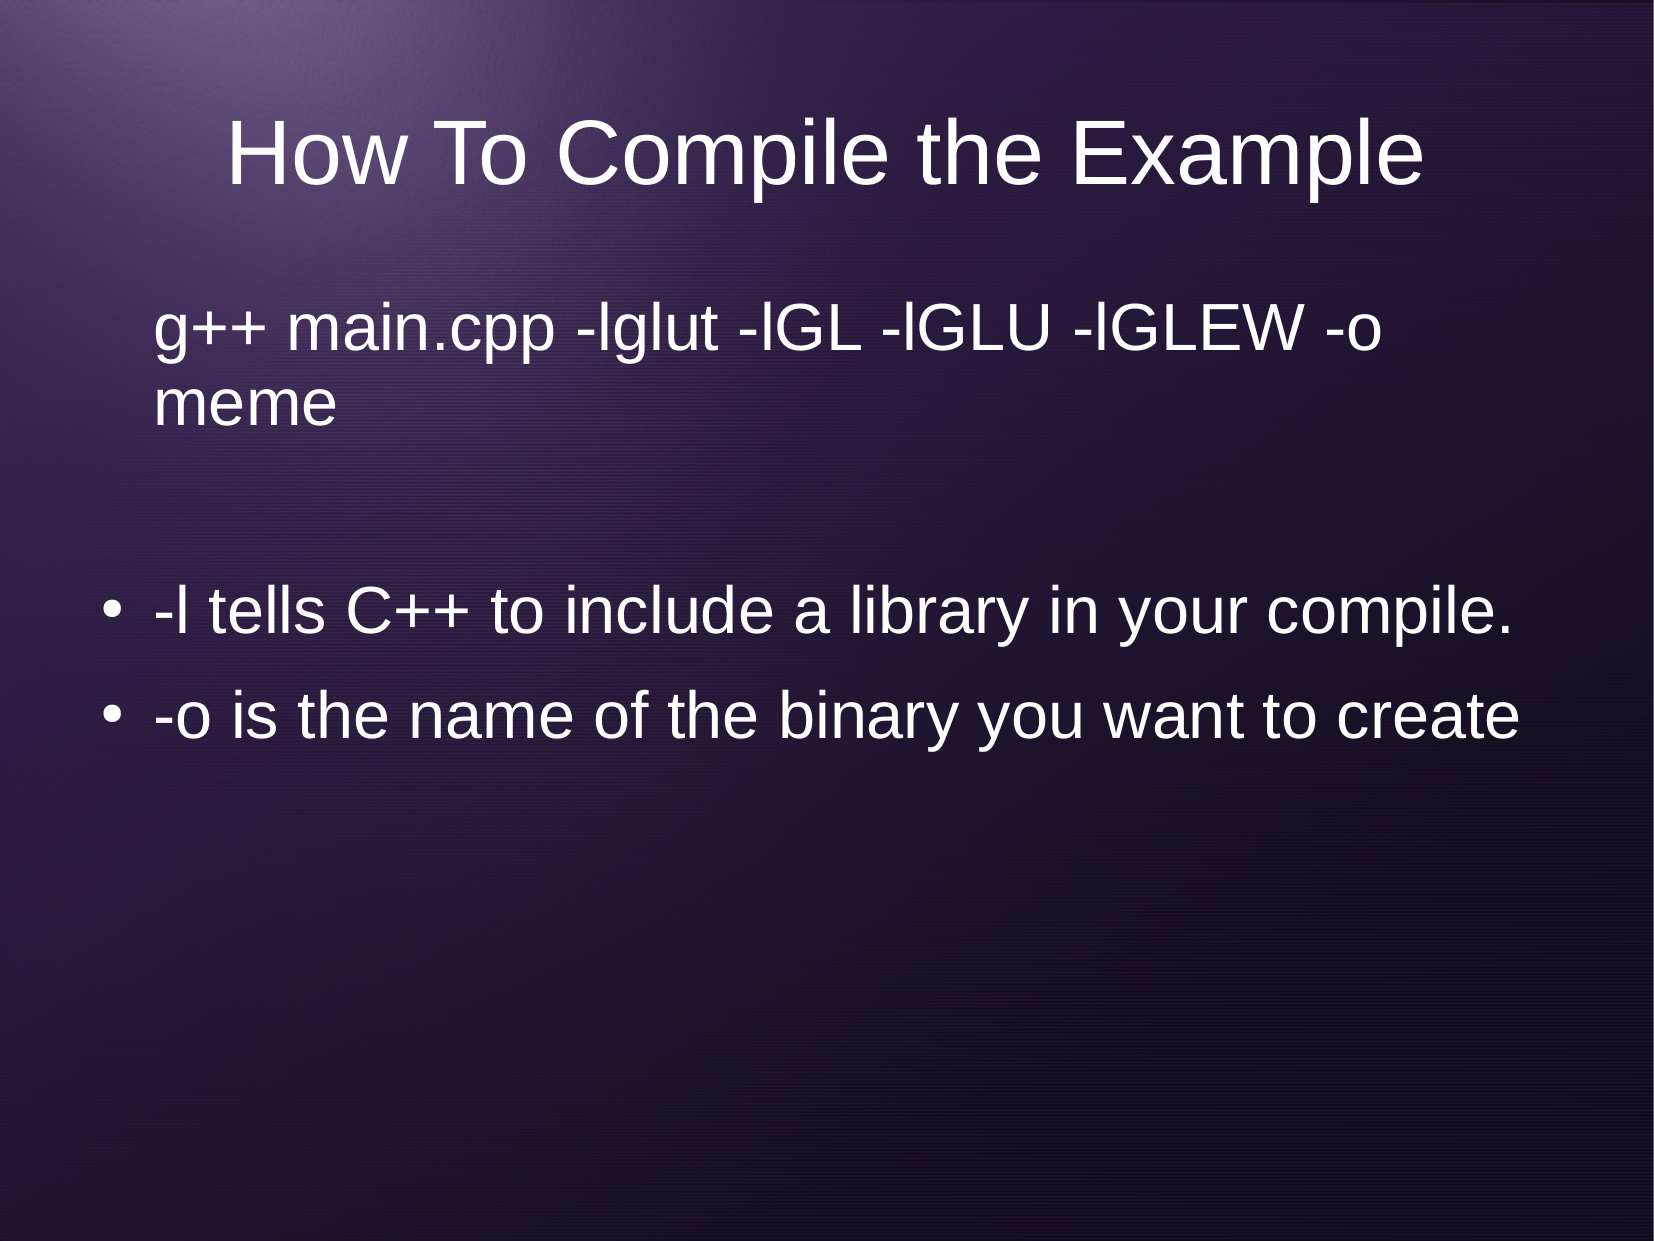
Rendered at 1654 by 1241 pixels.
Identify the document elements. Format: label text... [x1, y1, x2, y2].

picture [0, 0, 1654, 1241]
list g++ main.cpp -lglut -lGL -lGLU -lGLEW -o meme -l tells C++ to include a library in your compile. -o is the name of the binary you want to create [82, 290, 1571, 1010]
title How To Compile the Example [82, 49, 1571, 257]
